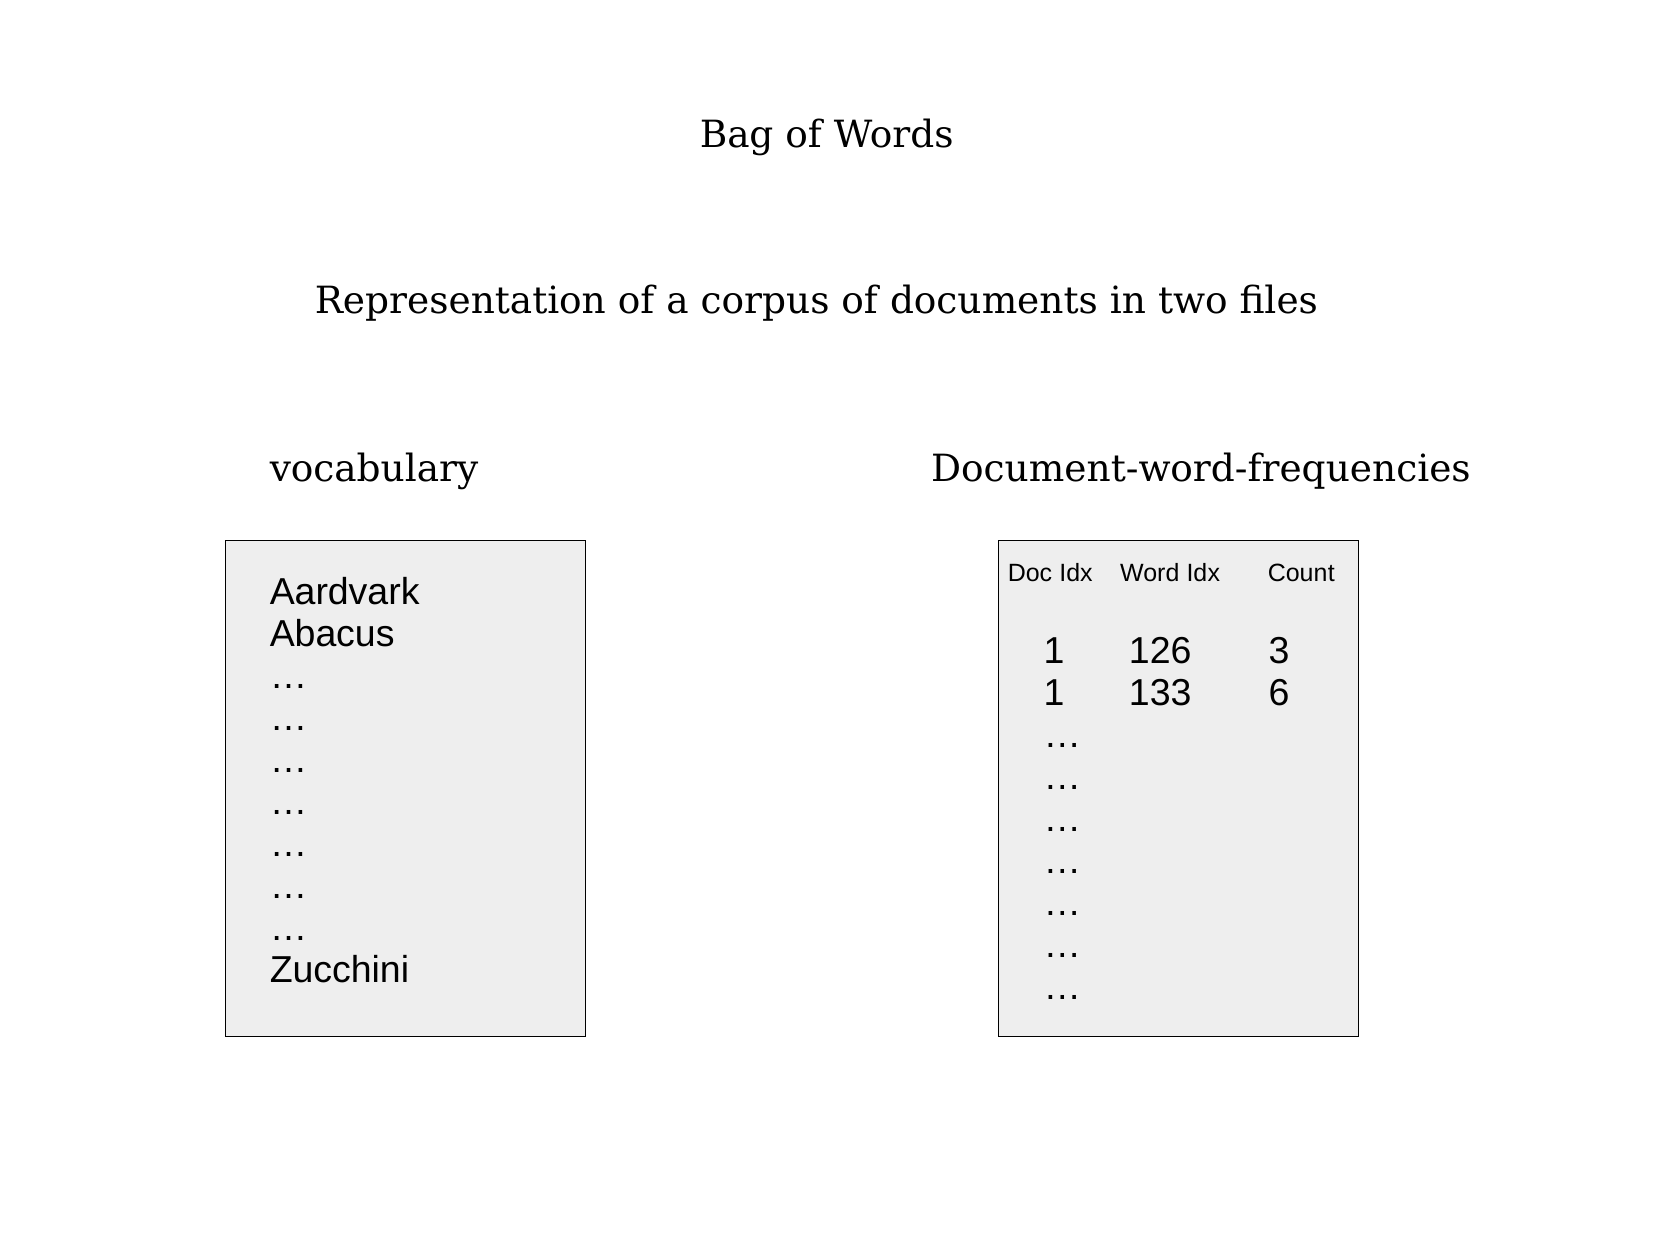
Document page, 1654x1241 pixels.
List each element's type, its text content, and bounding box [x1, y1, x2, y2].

text_box Aardvark Abacus … … … … … … … Zucchini [255, 563, 435, 998]
text_box Count [1253, 551, 1350, 595]
text_box Document-word-frequencies [916, 439, 1487, 498]
text_box Bag of Words [685, 105, 969, 164]
text_box Word Idx [1105, 551, 1236, 595]
text_box 1 126 3 1 133 6 … … … … … … … [1028, 622, 1359, 1057]
text_box Representation of a corpus of documents in two files [300, 270, 1334, 330]
text_box [998, 540, 1359, 1037]
text_box Doc Idx [993, 551, 1105, 595]
text_box [225, 540, 586, 1037]
text_box vocabulary [255, 439, 494, 498]
